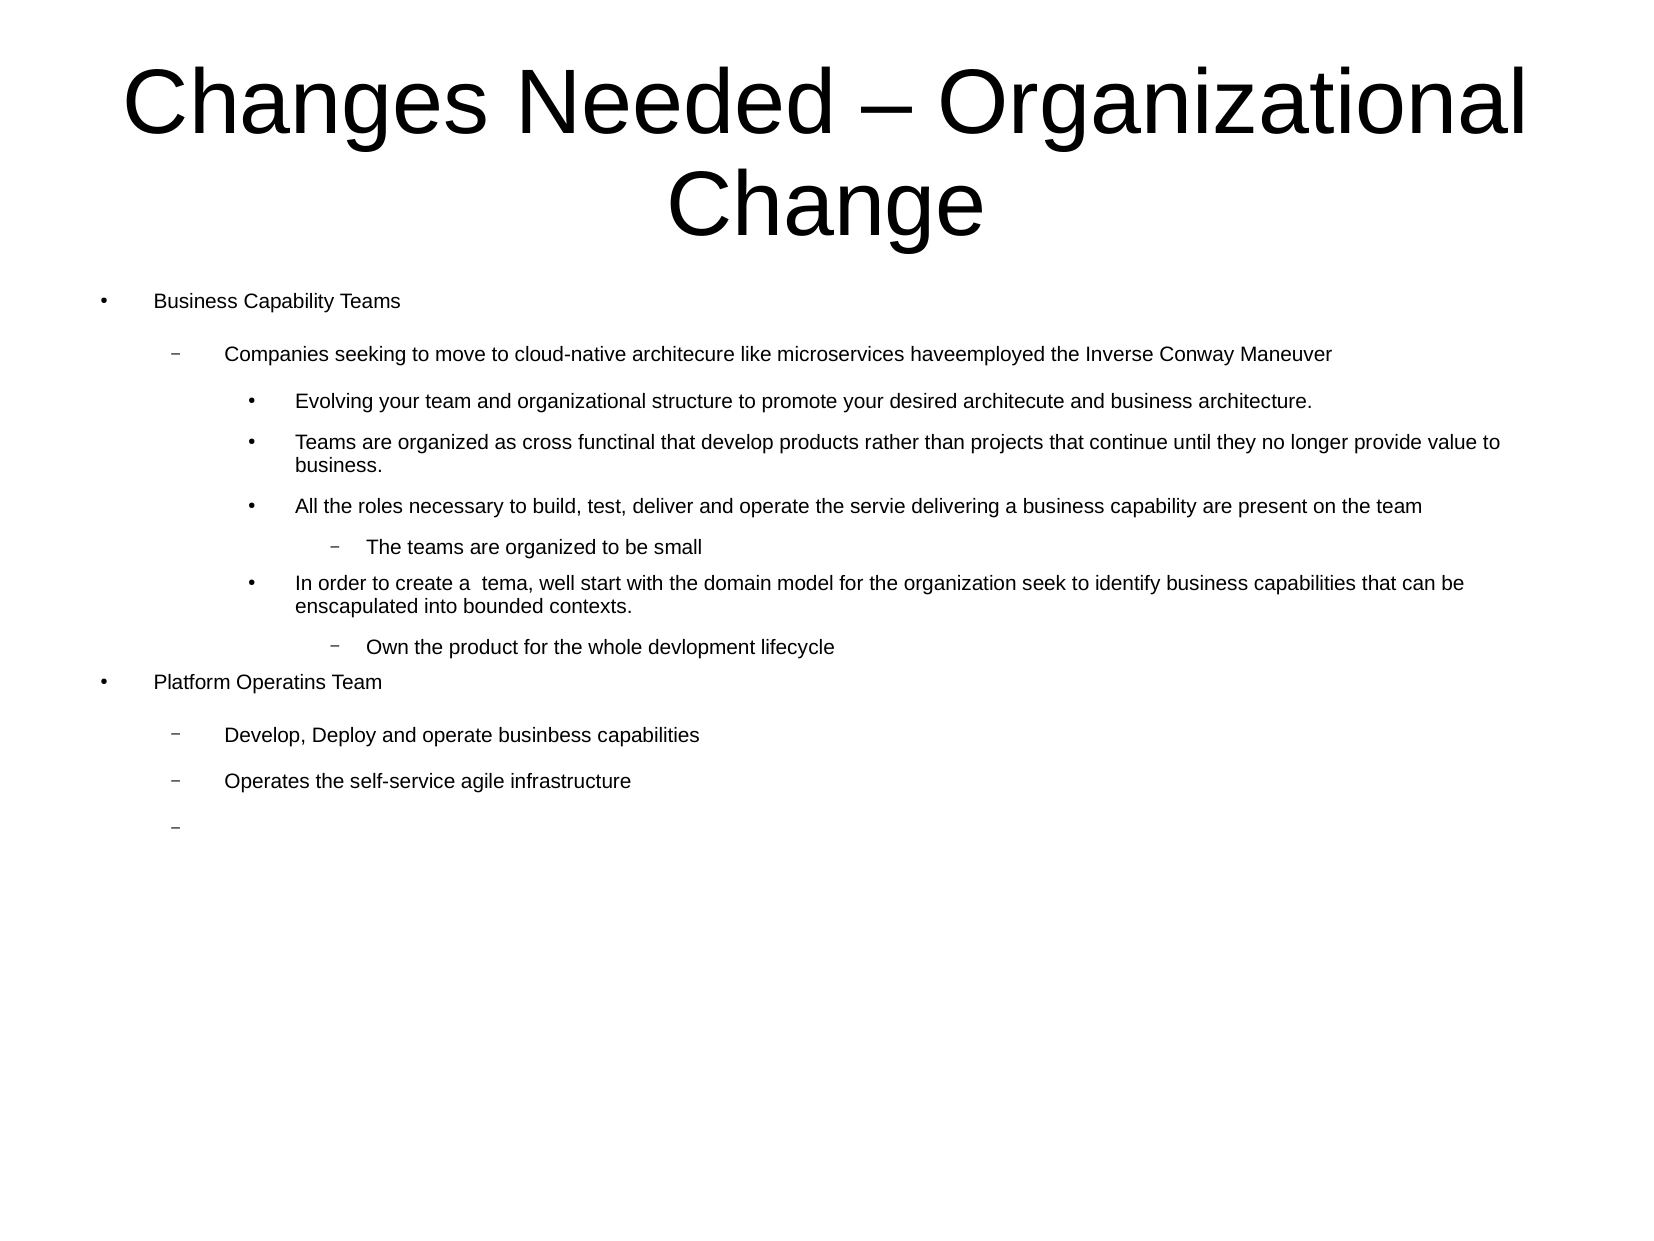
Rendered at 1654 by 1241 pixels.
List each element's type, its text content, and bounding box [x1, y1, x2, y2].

list Business Capability Teams Companies seeking to move to cloud-native architecure like microservices haveemployed the Inverse Conway Maneuver Evolving your team and organizational structure to promote your desired architecute and business architecture. Teams are organized as cross functinal that develop products rather than projects that continue until they no longer provide value to business. All the roles necessary to build, test, deliver and operate the servie delivering a business capability are present on the team The teams are organized to be small In order to create a tema, well start with the domain model for the organization seek to identify business capabilities that can be enscapulated into bounded contexts. Own the product for the whole devlopment lifecycle Platform Operatins Team Develop, Deploy and operate businbess capabilities Operates the self-service agile infrastructure [82, 290, 1571, 1010]
title Changes Needed – Organizational Change [82, 49, 1571, 257]
